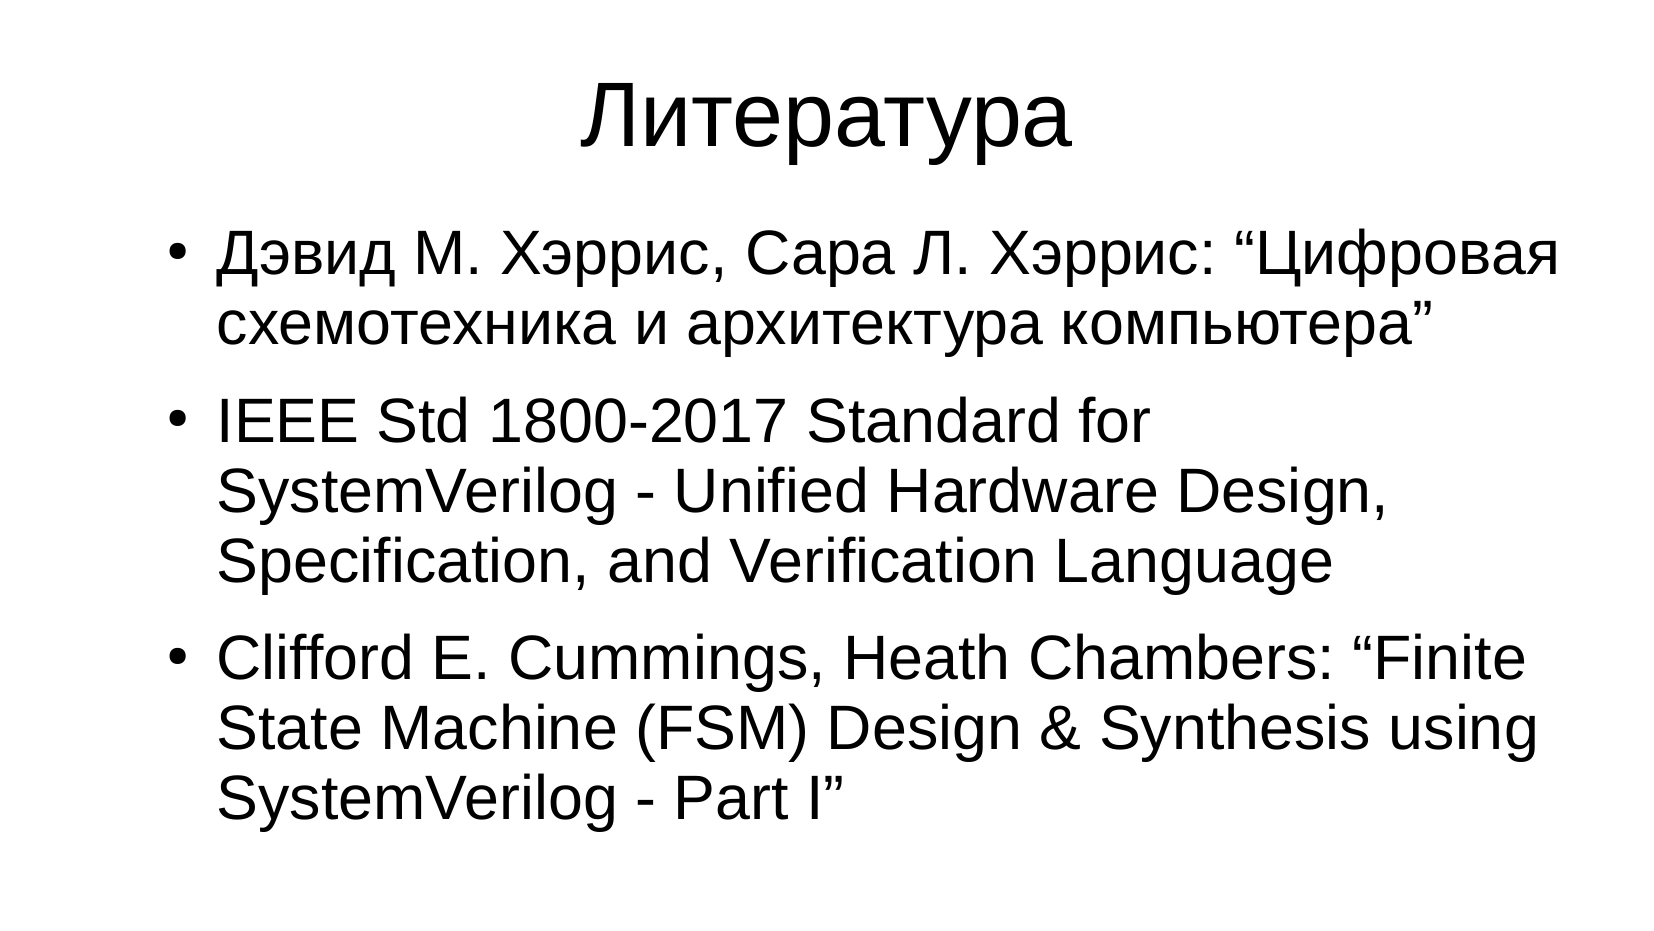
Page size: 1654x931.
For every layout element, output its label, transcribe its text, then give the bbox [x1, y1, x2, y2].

list Дэвид М. Хэррис, Сара Л. Хэррис: “Цифровая схемотехника и архитектура компьютера” IEEE Std 1800-2017 Standard for SystemVerilog - Unified Hardware Design, Specification, and Verification Language Clifford E. Cummings, Heath Chambers: “Finite State Machine (FSM) Design & Synthesis using SystemVerilog - Part I” [150, 217, 1571, 901]
title Литература [82, 37, 1571, 193]
